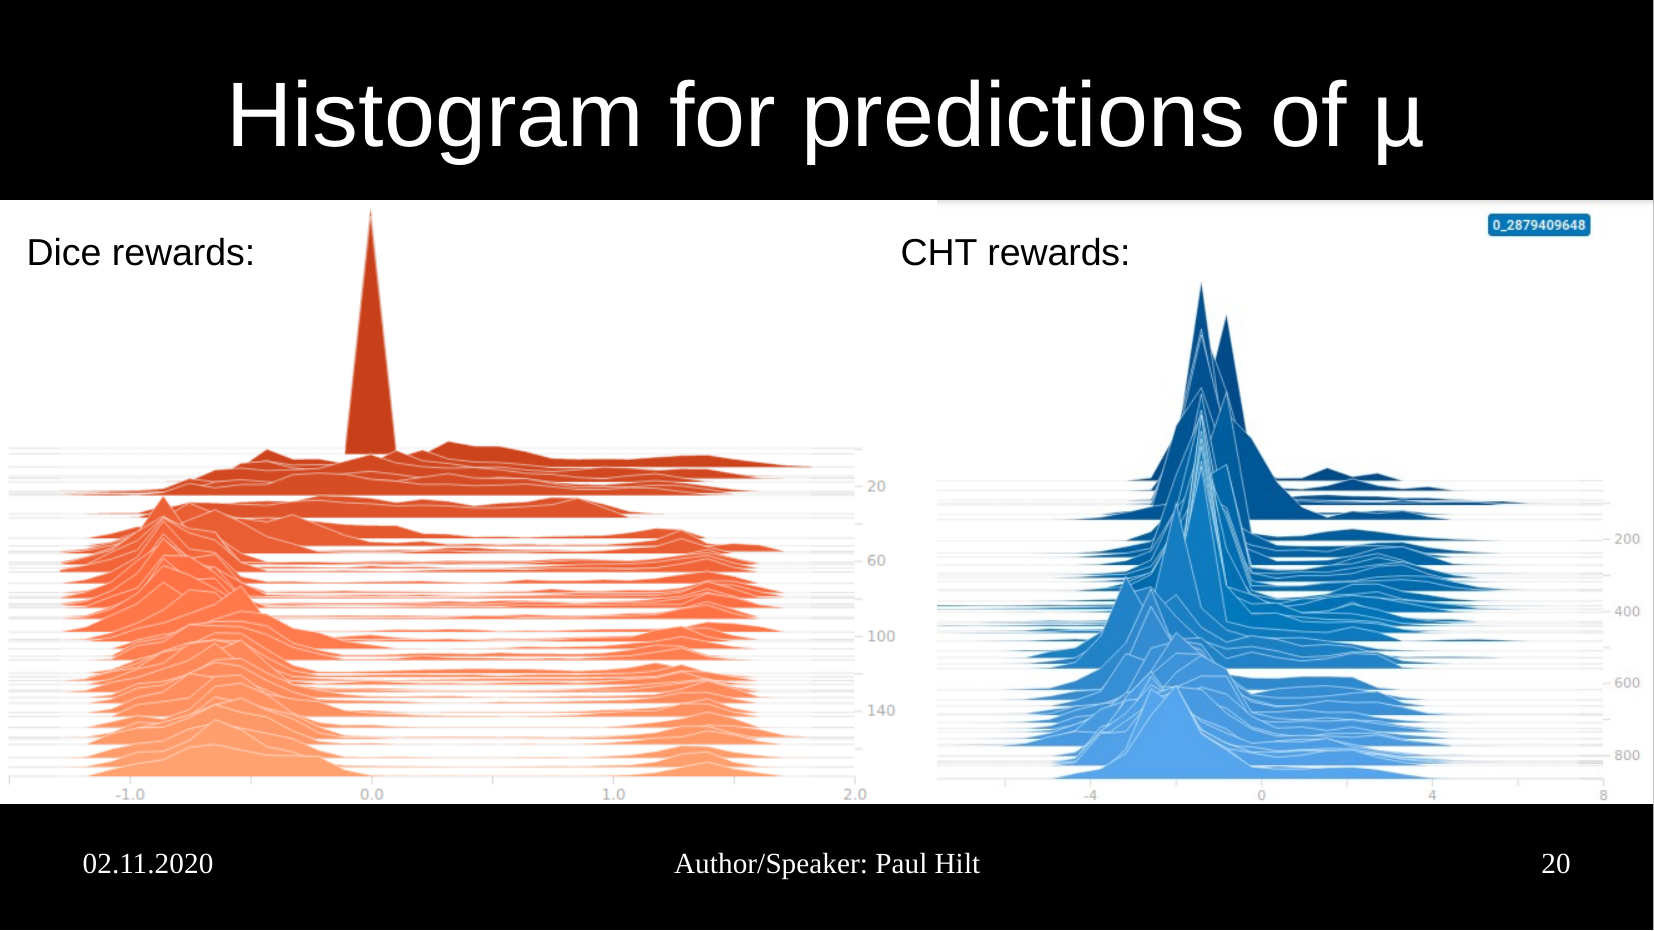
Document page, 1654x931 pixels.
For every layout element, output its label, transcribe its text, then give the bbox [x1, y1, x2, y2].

picture [0, 200, 1654, 804]
title Histogram for predictions of µ [82, 37, 1571, 193]
text_box CHT rewards: [885, 224, 1241, 282]
text_box Dice rewards: [11, 224, 367, 282]
